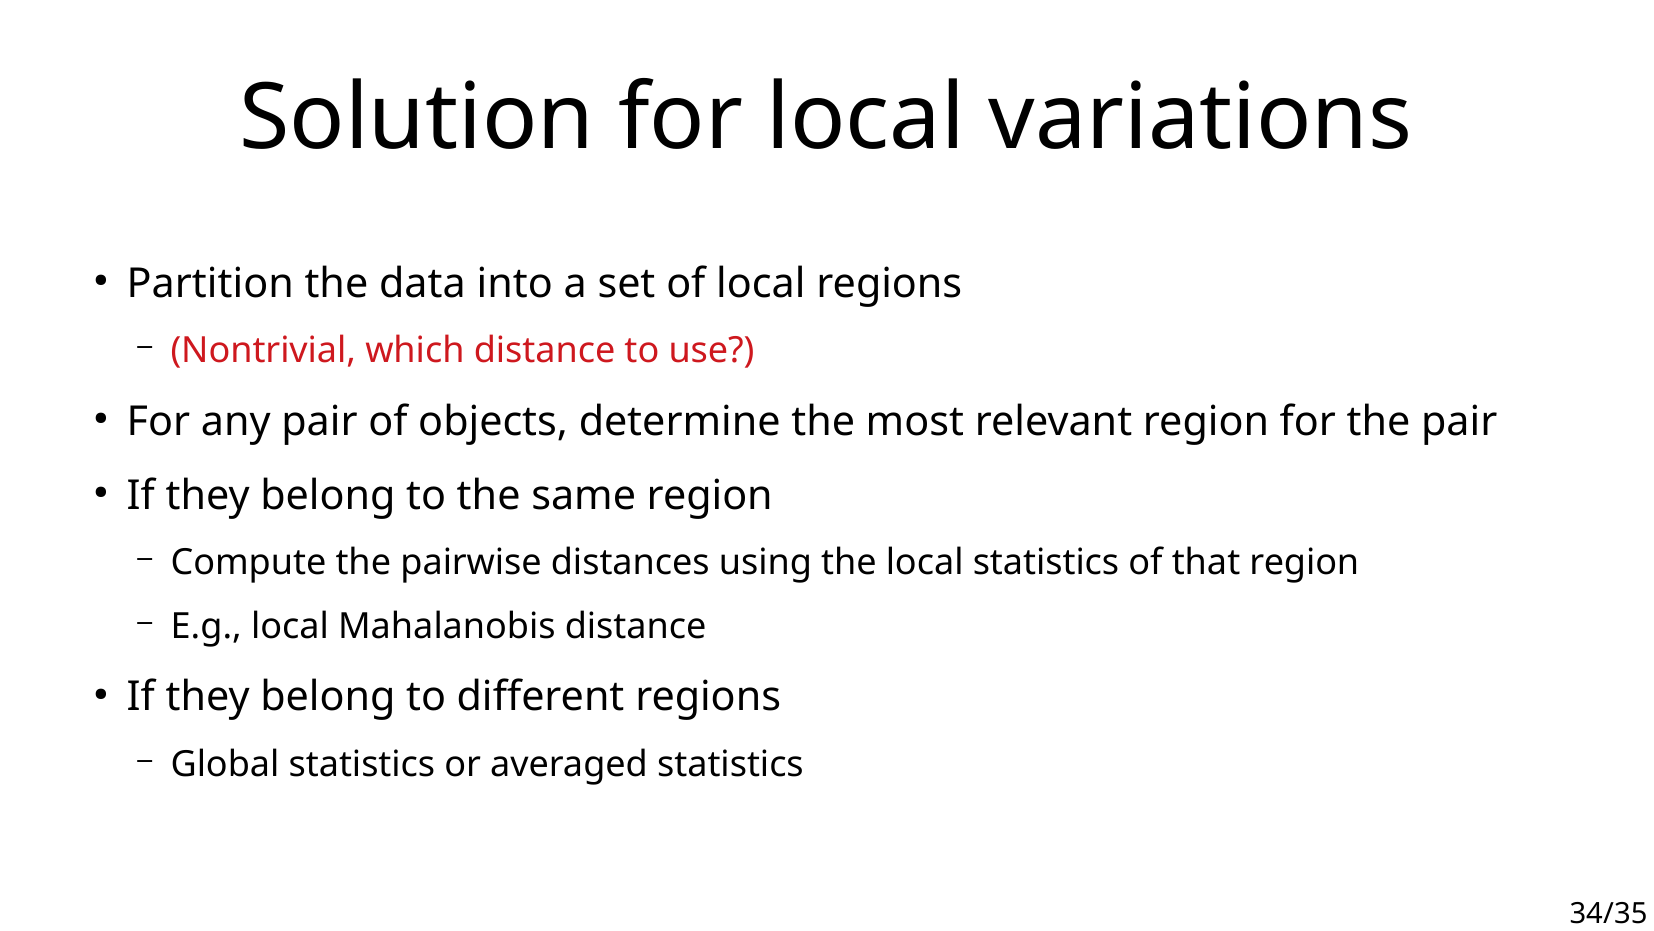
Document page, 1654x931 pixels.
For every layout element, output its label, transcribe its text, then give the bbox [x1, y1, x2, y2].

list Partition the data into a set of local regions (Nontrivial, which distance to use?) For any pair of objects, determine the most relevant region for the pair If they belong to the same region Compute the pairwise distances using the local statistics of that region E.g., local Mahalanobis distance If they belong to different regions Global statistics or averaged statistics [82, 253, 1571, 793]
title Solution for local variations [82, 1, 1571, 226]
